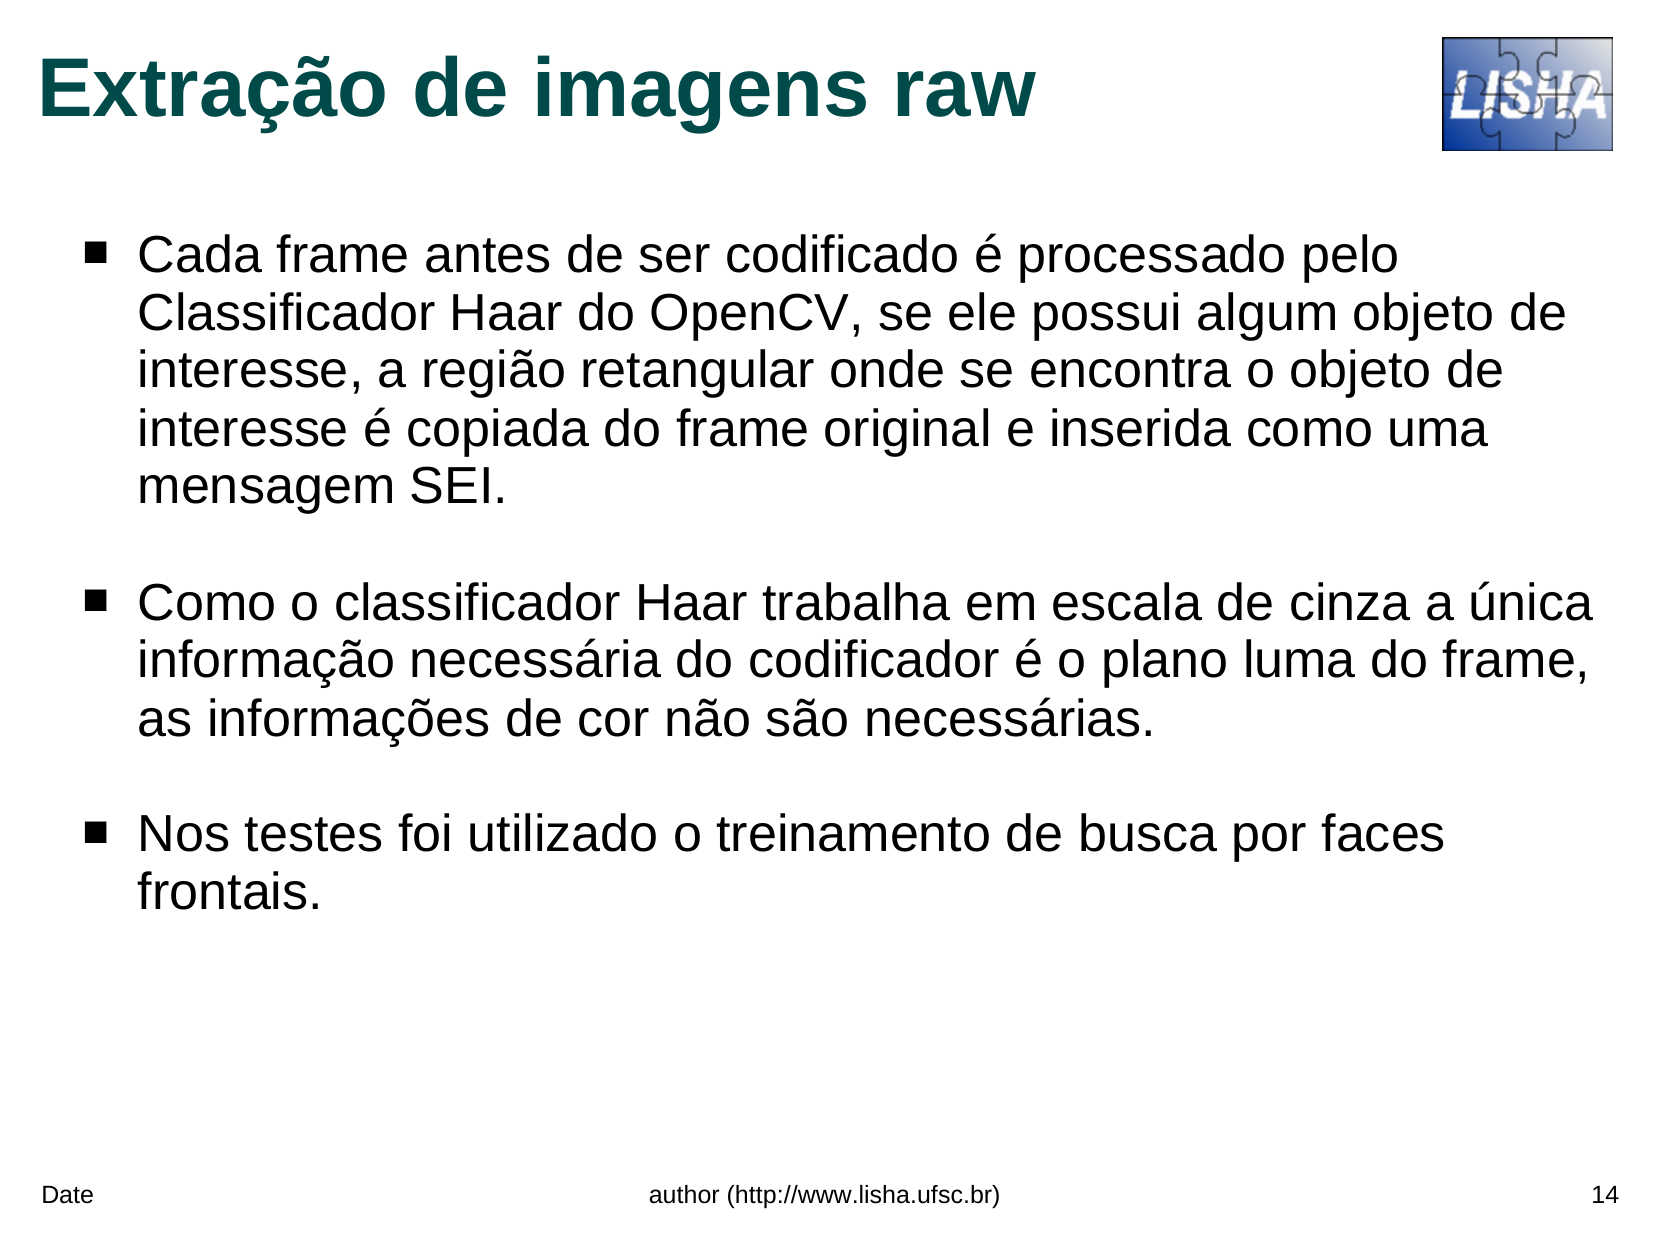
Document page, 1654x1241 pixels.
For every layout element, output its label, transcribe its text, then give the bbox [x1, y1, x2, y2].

list Cada frame antes de ser codificado é processado pelo Classificador Haar do OpenCV, se ele possui algum objeto de interesse, a região retangular onde se encontra o objeto de interesse é copiada do frame original e inserida como uma mensagem SEI. Como o classificador Haar trabalha em escala de cinza a única informação necessária do codificador é o plano luma do frame, as informações de cor não são necessárias. Nos testes foi utilizado o treinamento de busca por faces frontais. [37, 225, 1613, 1163]
title Extração de imagens raw [37, 37, 1426, 151]
picture [1442, 37, 1613, 151]
